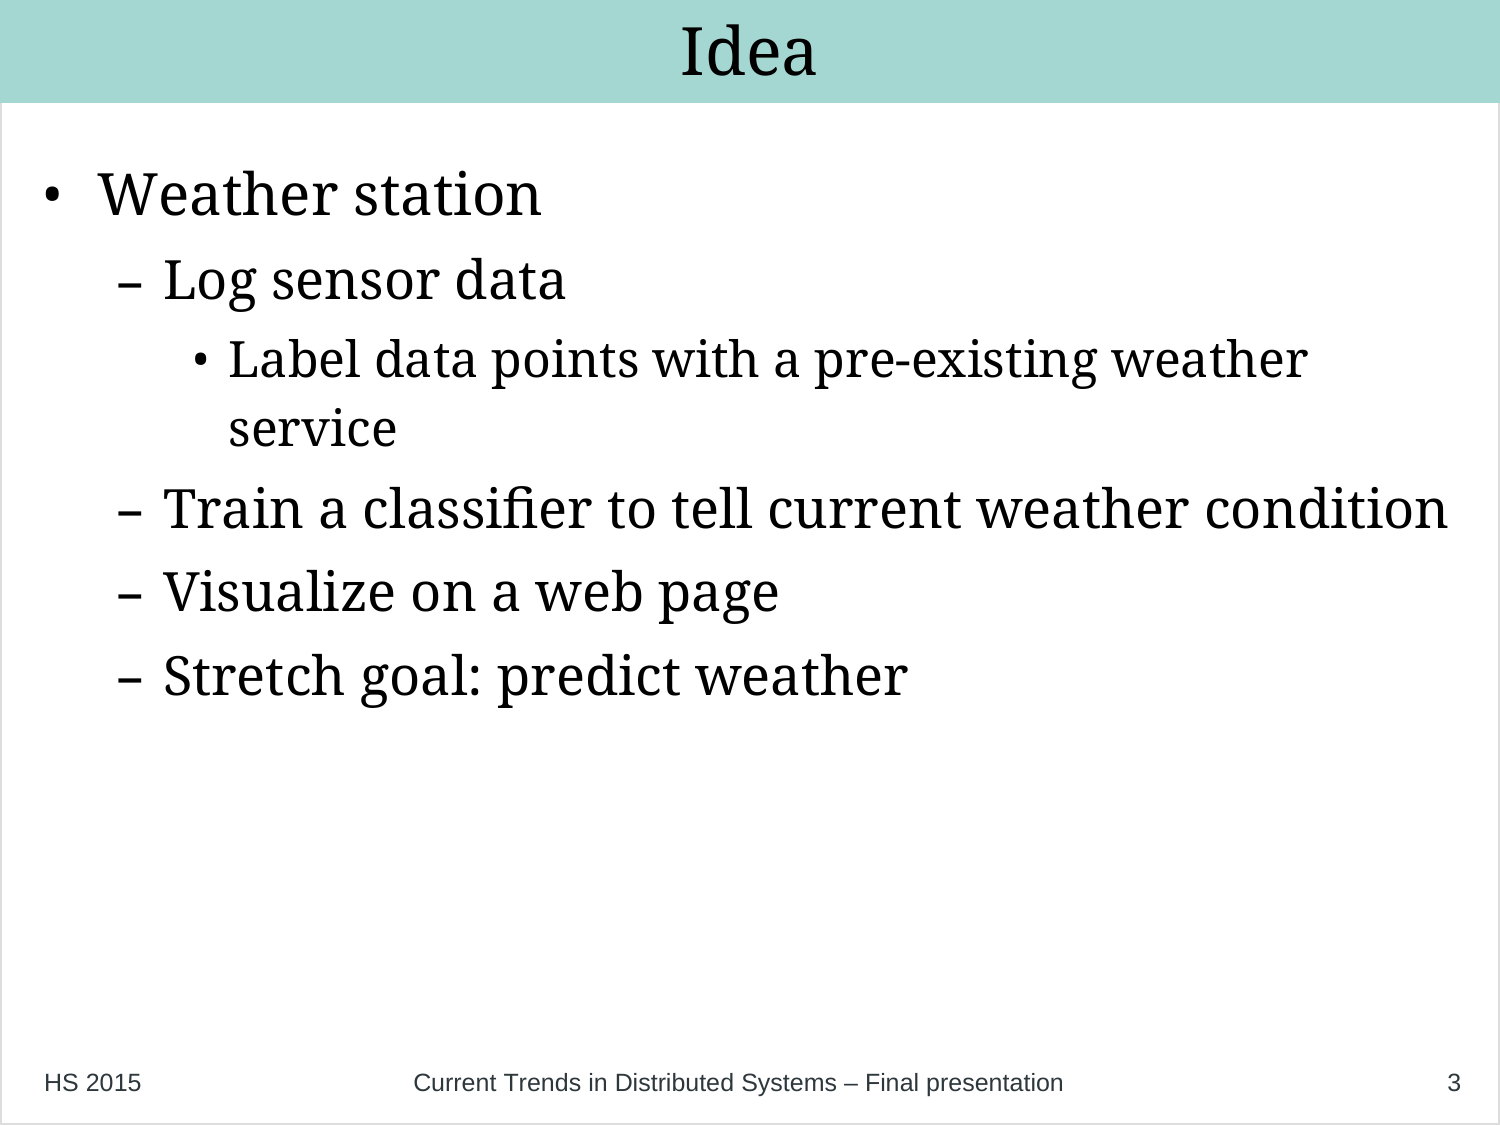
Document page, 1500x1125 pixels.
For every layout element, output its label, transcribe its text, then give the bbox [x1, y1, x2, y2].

title Idea [0, 0, 1500, 100]
list Weather station Log sensor data Label data points with a pre-existing weather service Train a classifier to tell current weather condition Visualize on a web page Stretch goal: predict weather [26, 145, 1477, 1125]
